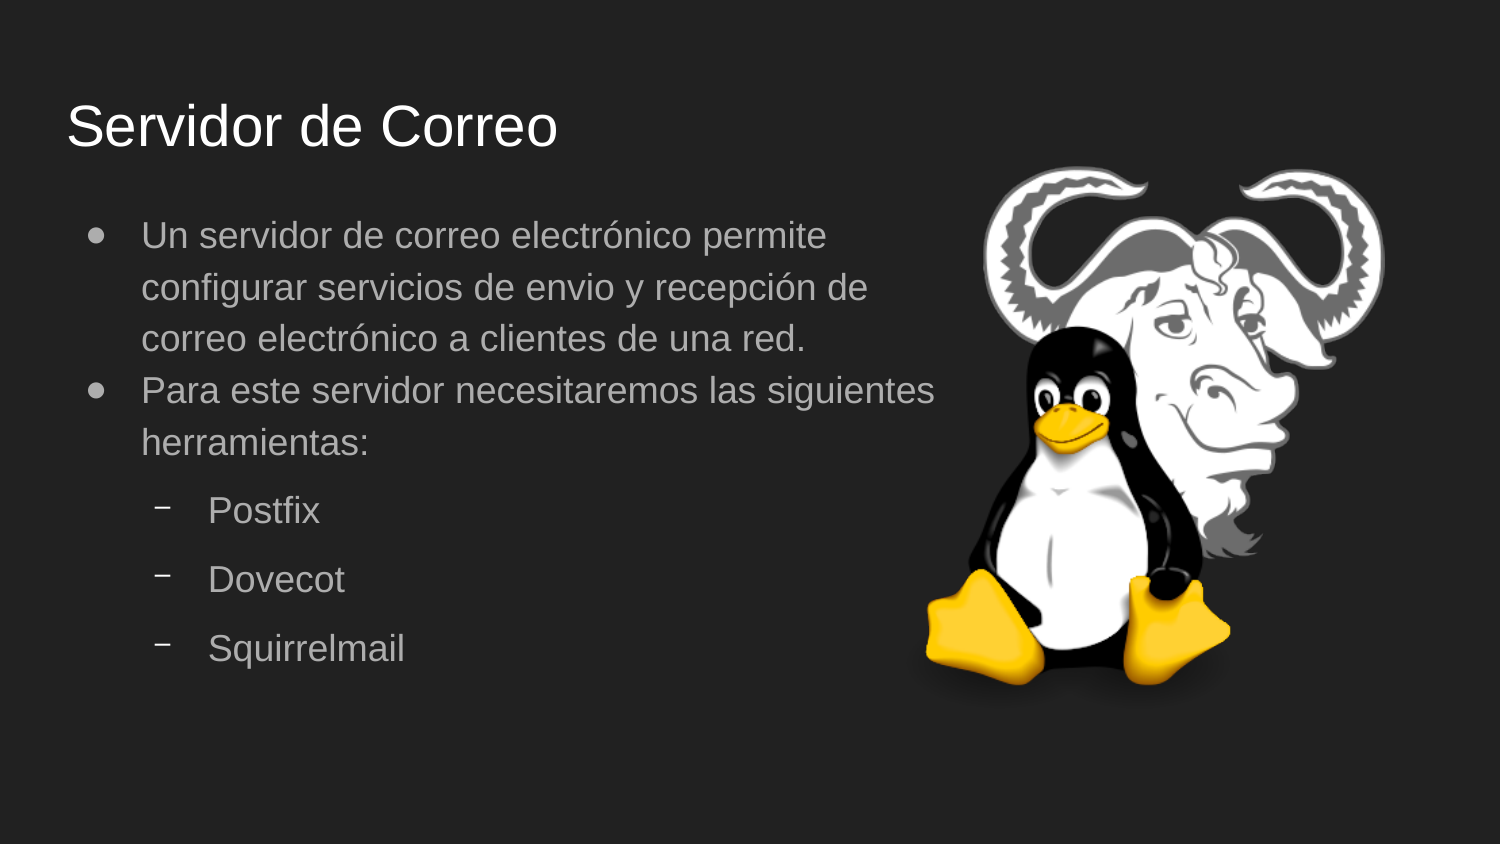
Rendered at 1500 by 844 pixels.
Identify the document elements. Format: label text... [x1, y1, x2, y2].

picture [906, 166, 1385, 710]
list Un servidor de correo electrónico permite configurar servicios de envio y recepción de correo electrónico a clientes de una red. Para este servidor necesitaremos las siguientes herramientas: Postfix Dovecot Squirrelmail [51, 189, 969, 750]
title Servidor de Correo [51, 72, 1449, 167]
